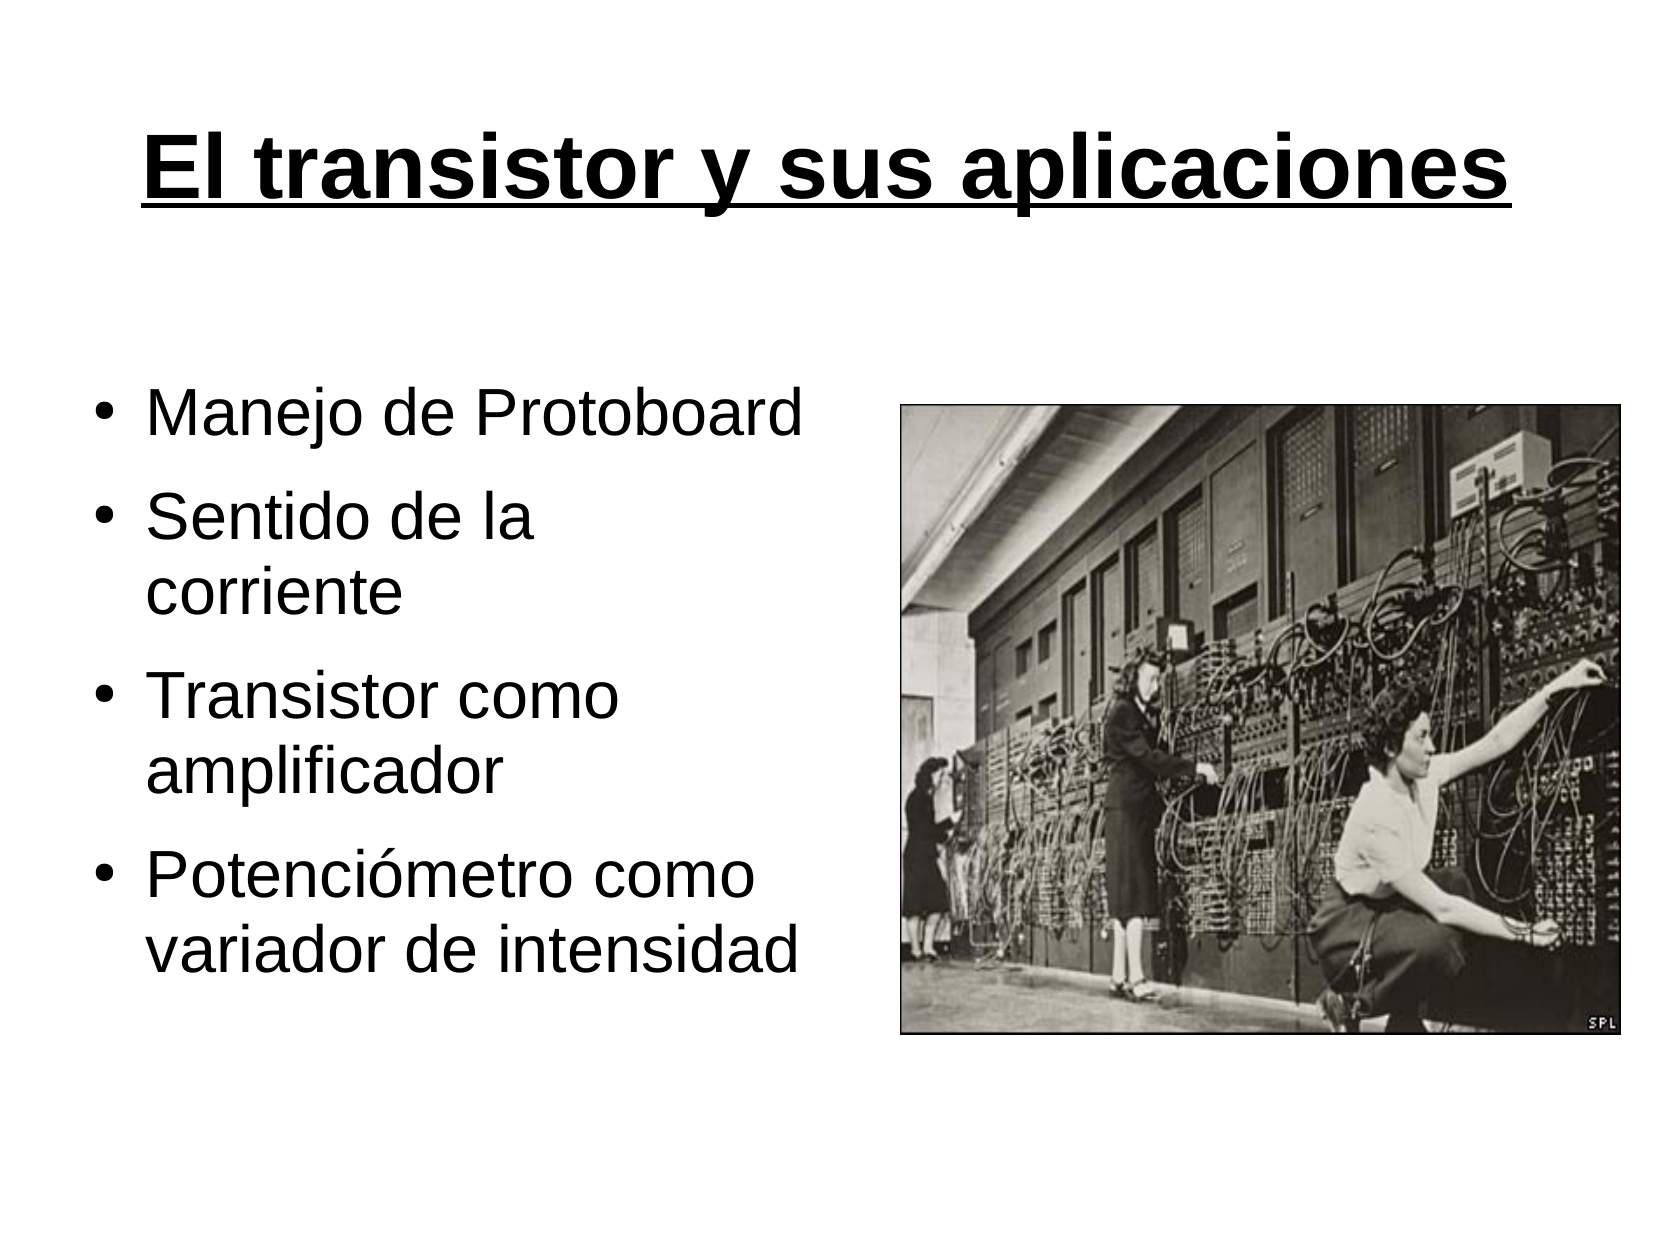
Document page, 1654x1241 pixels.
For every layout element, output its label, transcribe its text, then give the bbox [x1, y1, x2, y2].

list Manejo de Protoboard Sentido de la corriente Transistor como amplificador Potenciómetro como variador de intensidad [75, 375, 811, 1081]
picture [900, 404, 1621, 1036]
title El transistor y sus aplicaciones [82, 62, 1571, 271]
